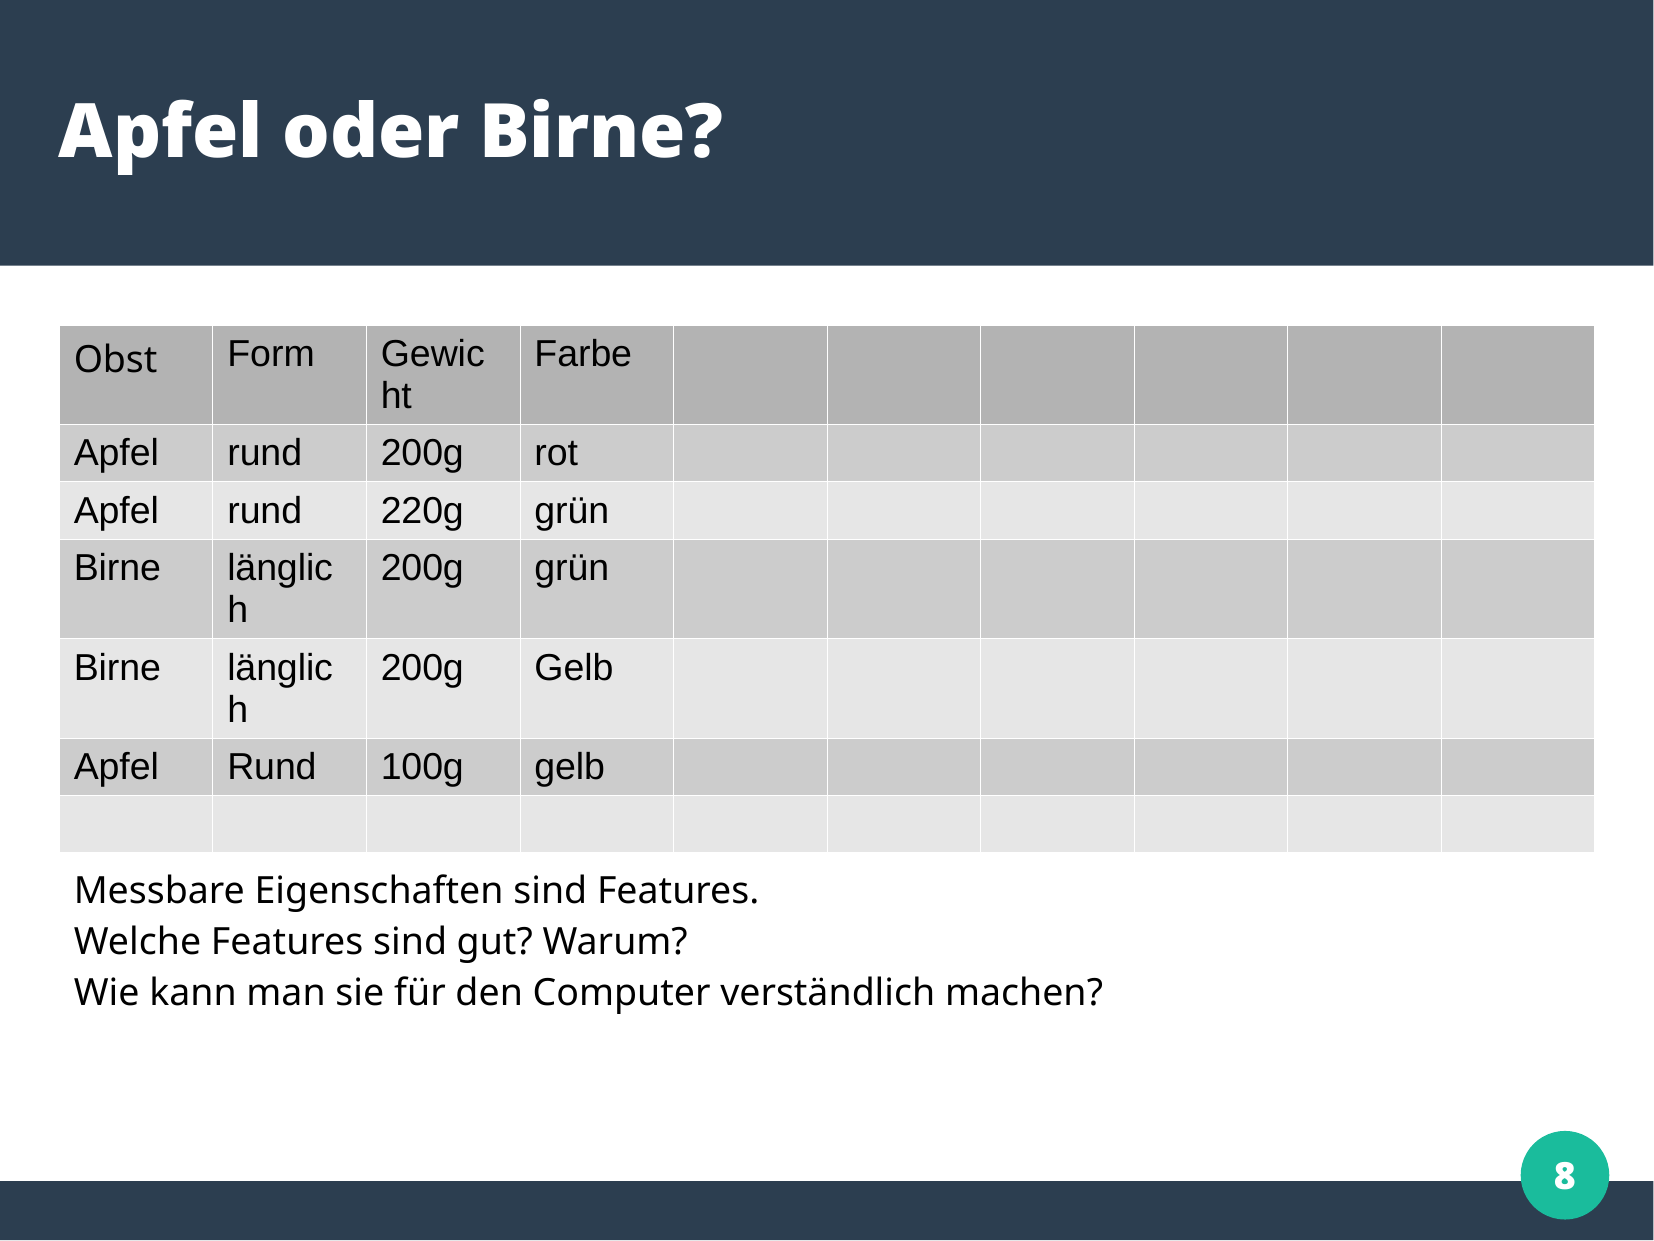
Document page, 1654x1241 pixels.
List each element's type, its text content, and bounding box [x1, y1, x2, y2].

table_cell Apfel [60, 739, 212, 795]
table_cell rund [213, 425, 366, 481]
table_cell [521, 796, 673, 852]
table_cell [1442, 540, 1594, 638]
table_cell [367, 796, 520, 852]
table_cell länglich [213, 540, 366, 638]
table_header [1288, 326, 1441, 424]
table_cell 200g [367, 540, 520, 638]
table_cell [1442, 796, 1594, 852]
table_cell [213, 796, 366, 852]
table_cell Gelb [521, 639, 673, 738]
table_cell [1288, 739, 1441, 795]
table_cell 200g [367, 425, 520, 481]
table_header [1135, 326, 1287, 424]
table_cell [981, 639, 1134, 738]
table_cell [1135, 482, 1287, 539]
table_cell Birne [60, 540, 212, 638]
table_cell [1135, 639, 1287, 738]
table_cell [1288, 482, 1441, 539]
table_cell [1135, 796, 1287, 852]
table_cell länglich [213, 639, 366, 738]
table_cell [1135, 425, 1287, 481]
table_cell [828, 482, 980, 539]
table_header Gewic ht [367, 326, 520, 424]
table_cell Apfel [60, 425, 212, 481]
table_cell [1442, 739, 1594, 795]
table_cell [1135, 739, 1287, 795]
table_header Farbe [521, 326, 673, 424]
table_cell Apfel [60, 482, 212, 539]
table_cell [674, 796, 827, 852]
text_box Messbare Eigenschaften sind Features. Welche Features sind gut? Warum? Wie kann man sie für den Computer verständlich machen? [59, 856, 1595, 1002]
table_cell [1288, 796, 1441, 852]
table_cell Rund [213, 739, 366, 795]
table_header Form [213, 326, 366, 424]
table_cell [674, 425, 827, 481]
table_cell 100g [367, 739, 520, 795]
table_cell [674, 482, 827, 539]
table_cell [981, 425, 1134, 481]
table_cell grün [521, 540, 673, 638]
table_cell [1288, 639, 1441, 738]
table_header Obst [60, 326, 212, 424]
table_cell rot [521, 425, 673, 481]
table_header [828, 326, 980, 424]
table_cell 220g [367, 482, 520, 539]
table_header [981, 326, 1134, 424]
table_cell [674, 739, 827, 795]
table_cell [981, 739, 1134, 795]
table_cell [1135, 540, 1287, 638]
table_cell [1442, 482, 1594, 539]
table_cell [674, 540, 827, 638]
table_header [674, 326, 827, 424]
table_cell [1442, 425, 1594, 481]
table_cell [828, 425, 980, 481]
table_cell [981, 796, 1134, 852]
table_cell [1288, 540, 1441, 638]
table_cell [828, 739, 980, 795]
table_cell rund [213, 482, 366, 539]
table_cell Birne [60, 639, 212, 738]
table_cell [828, 540, 980, 638]
table_cell [60, 796, 212, 852]
table_cell 200g [367, 639, 520, 738]
table_cell [828, 796, 980, 852]
table_cell [1442, 639, 1594, 738]
table_cell [1288, 425, 1441, 481]
table_header [1442, 326, 1594, 424]
table_cell [981, 540, 1134, 638]
table_cell [981, 482, 1134, 539]
table_cell gelb [521, 739, 673, 795]
table_cell [674, 639, 827, 738]
table_cell [828, 639, 980, 738]
table_cell grün [521, 482, 673, 539]
title Apfel oder Birne? [59, 49, 1595, 207]
